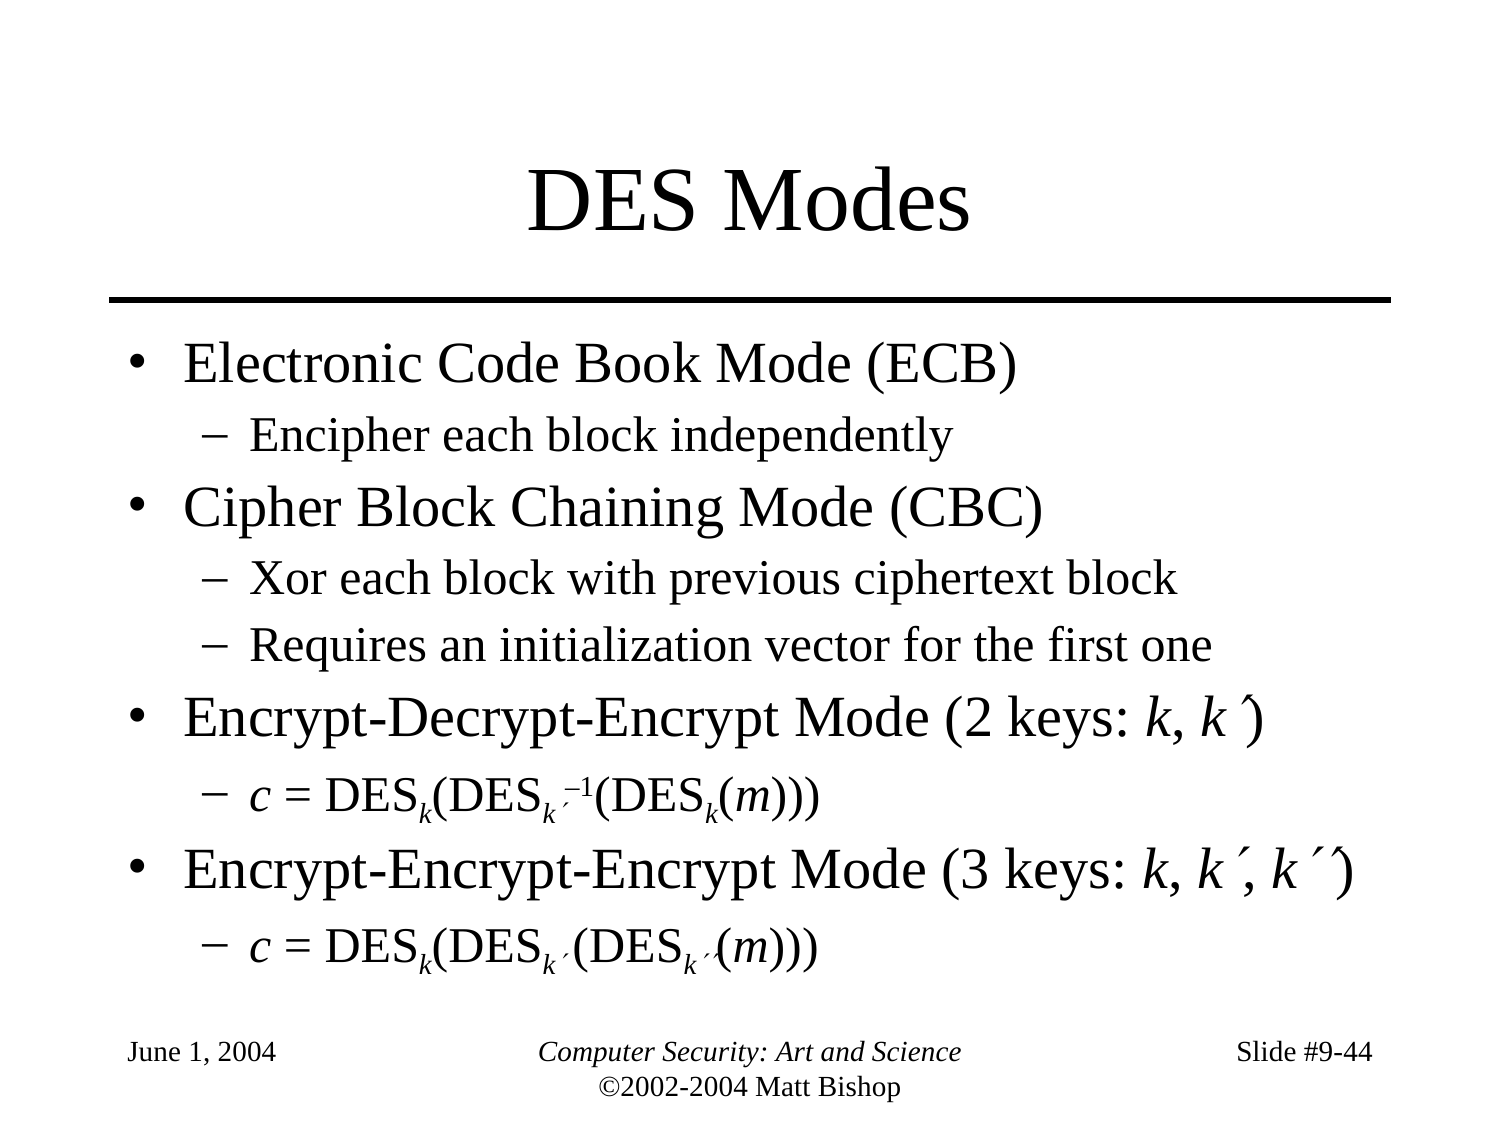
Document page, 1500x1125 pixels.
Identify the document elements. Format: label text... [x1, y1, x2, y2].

title DES Modes [112, 99, 1388, 288]
list Electronic Code Book Mode (ECB) Encipher each block independently Cipher Block Chaining Mode (CBC) Xor each block with previous ciphertext block Requires an initialization vector for the first one Encrypt-Decrypt-Encrypt Mode (2 keys: k, k) c = DESk(DESk–1(DESk(m))) Encrypt-Encrypt-Encrypt Mode (3 keys: k, k, k) c = DESk(DESk (DESk(m))) [112, 324, 1388, 1000]
